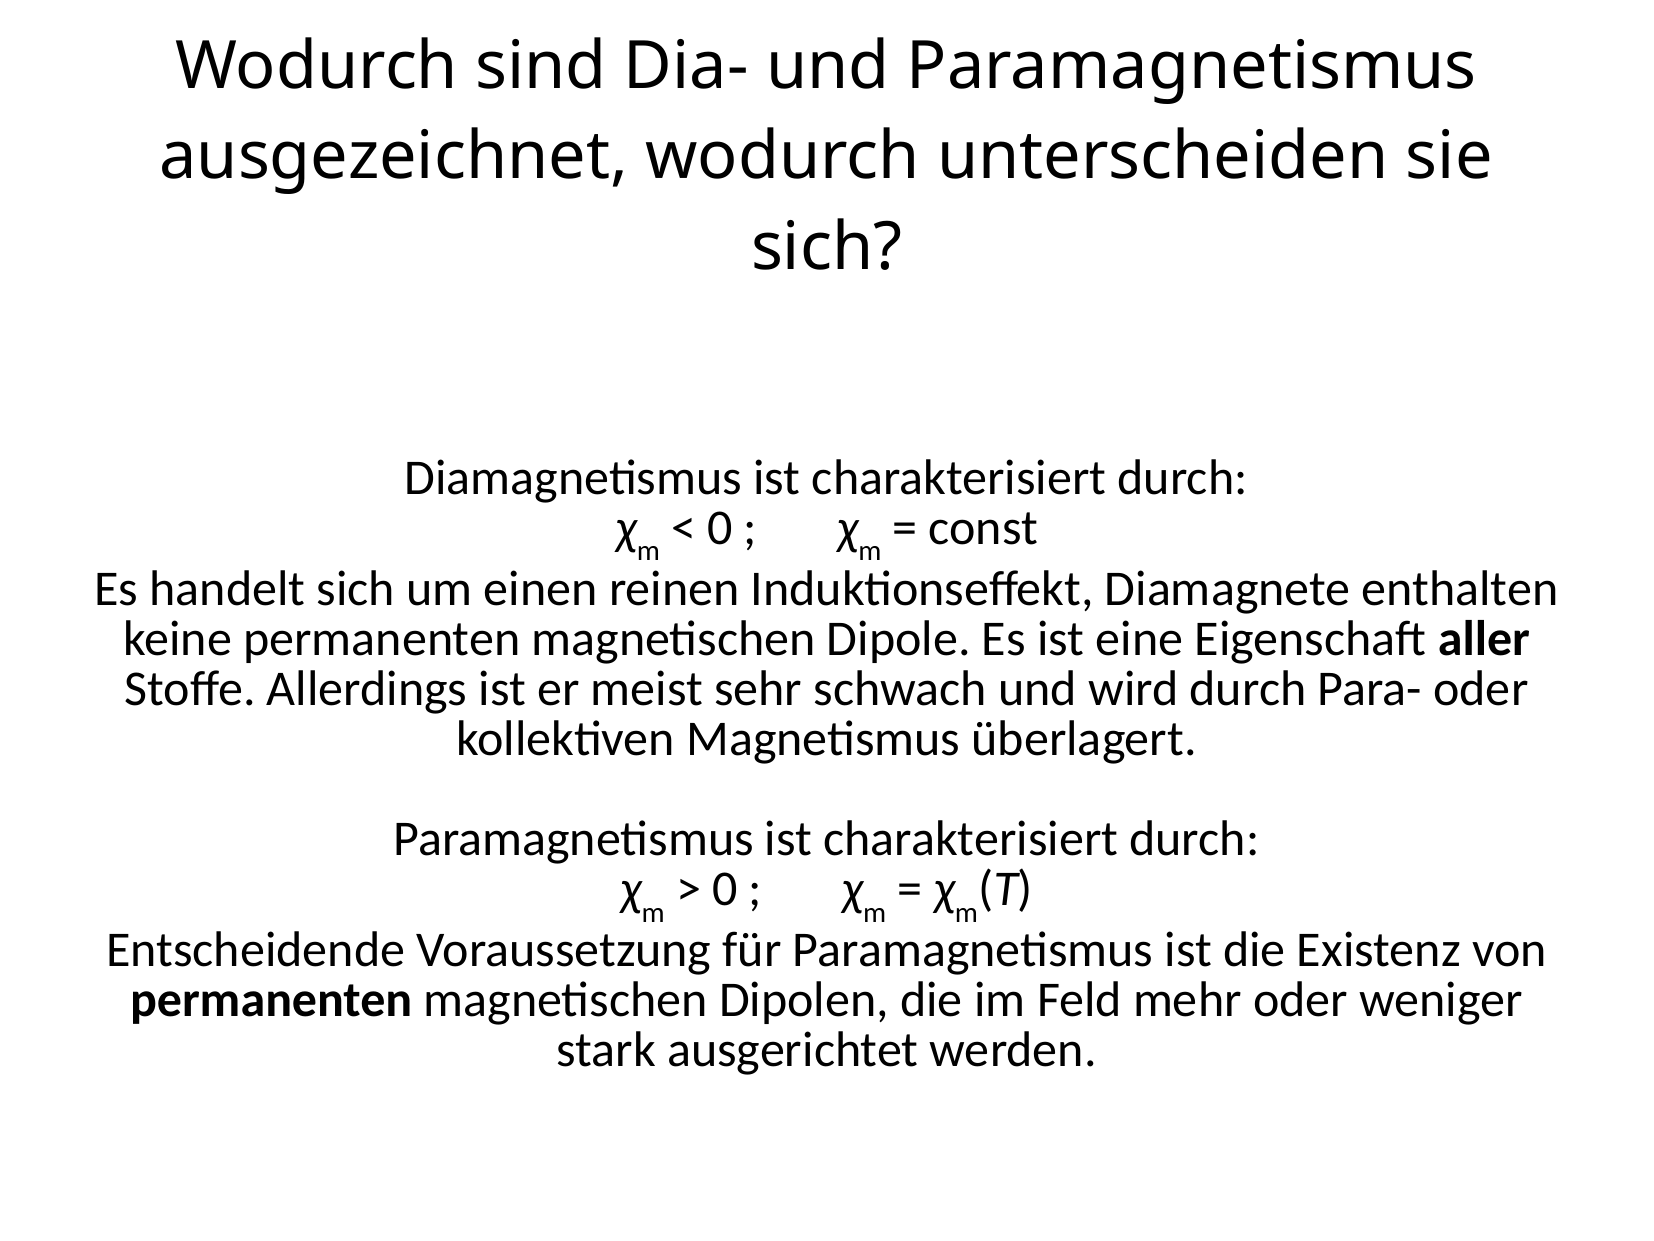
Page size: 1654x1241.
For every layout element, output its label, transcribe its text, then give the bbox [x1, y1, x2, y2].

subtitle Diamagnetismus ist charakterisiert durch: χm < 0 ; χm = const Es handelt sich um einen reinen Induktionseffekt, Diamagnete enthalten keine permanenten magnetischen Dipole. Es ist eine Eigenschaft aller Stoffe. Allerdings ist er meist sehr schwach und wird durch Para- oder kollektiven Magnetismus überlagert. Paramagnetismus ist charakterisiert durch: χm > 0 ; χm = χm(T) Entscheidende Voraussetzung für Paramagnetismus ist die Existenz von permanenten magnetischen Dipolen, die im Feld mehr oder weniger stark ausgerichtet werden. [82, 391, 1571, 1145]
title Wodurch sind Dia- und Paramagnetismus ausgezeichnet, wodurch unterscheiden sie sich? [82, 49, 1571, 257]
